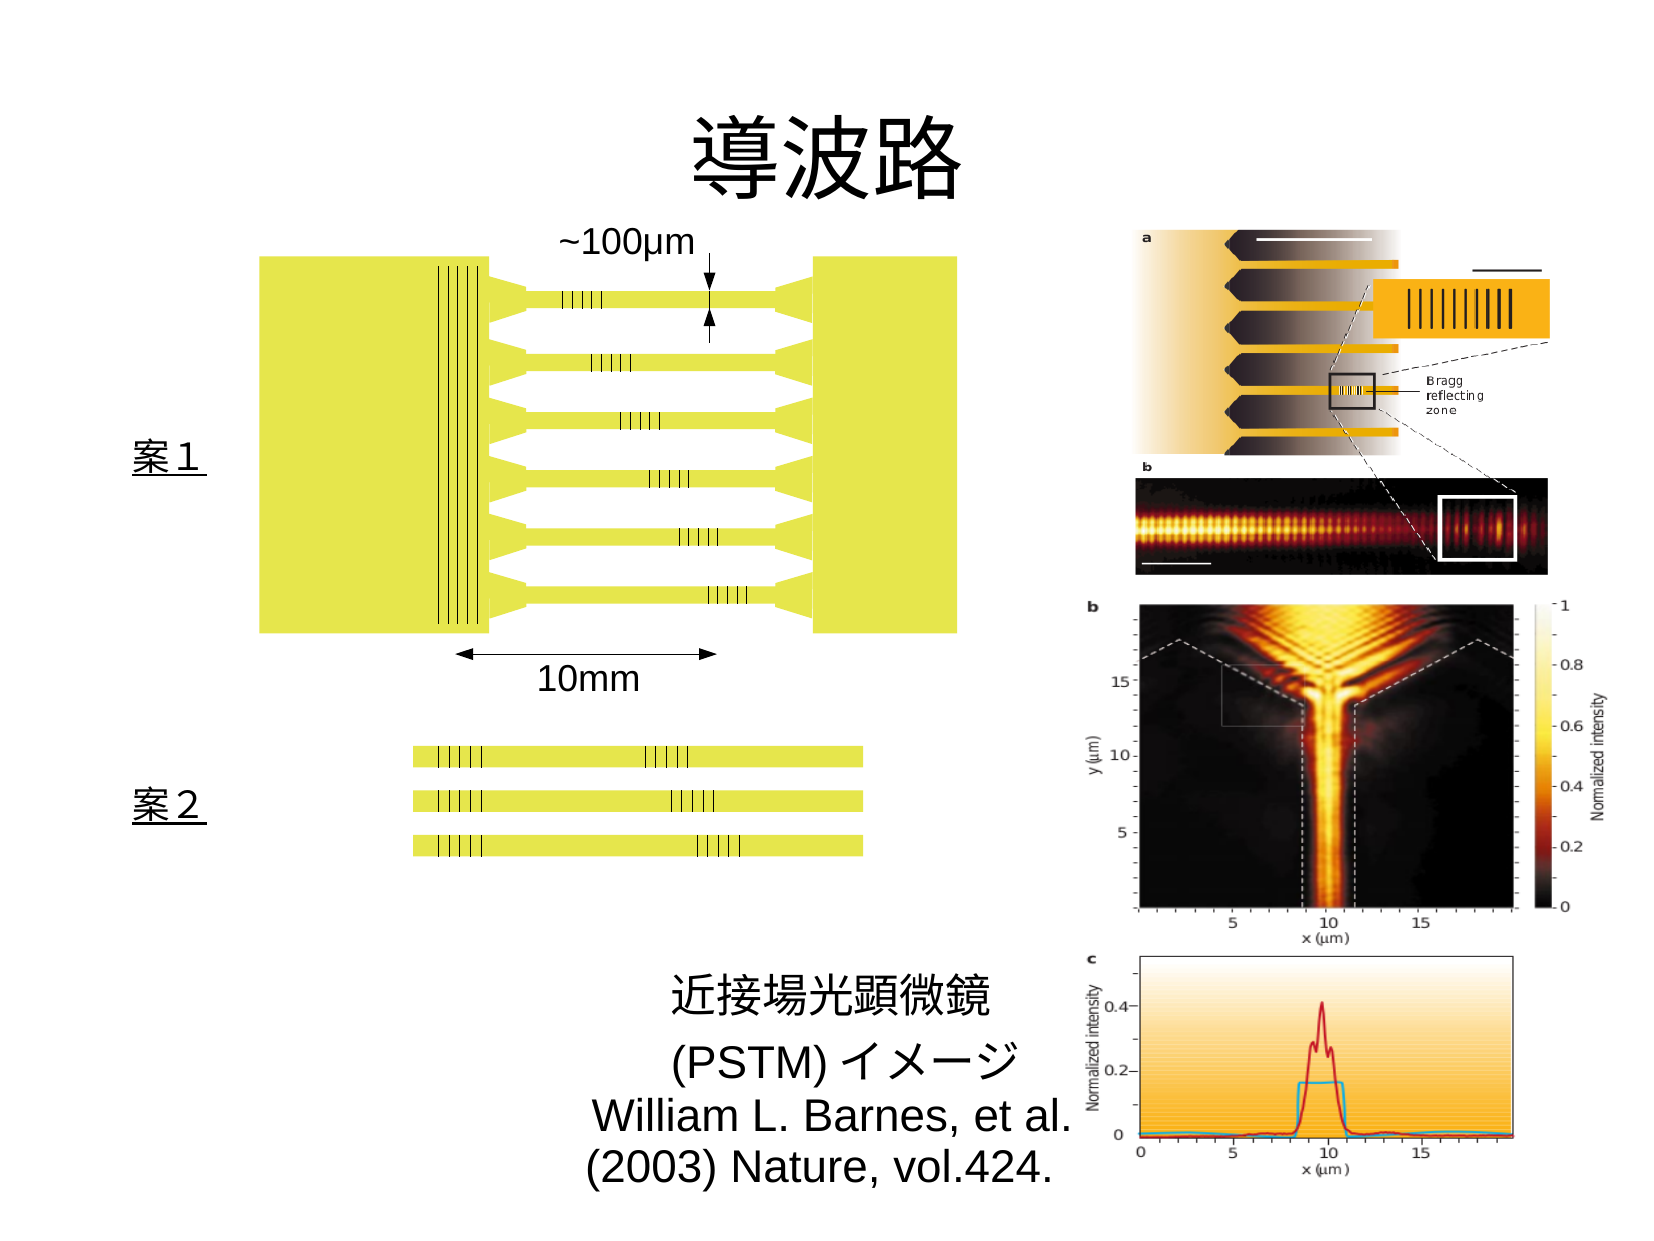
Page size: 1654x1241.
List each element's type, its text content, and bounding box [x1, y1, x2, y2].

text_box [672, 790, 681, 812]
text_box [728, 586, 737, 604]
text_box 案２ [123, 783, 216, 822]
text_box [621, 412, 630, 430]
text_box [650, 470, 659, 488]
text_box William L. Barnes, et al. (2003) Nature, vol.424. [510, 1095, 1156, 1187]
text_box [471, 790, 481, 812]
text_box [631, 412, 640, 430]
text_box [413, 745, 864, 768]
text_box 10mm [542, 659, 636, 698]
title 導波路 [82, 49, 1571, 257]
text_box [660, 470, 669, 488]
text_box [709, 586, 717, 604]
text_box [718, 586, 727, 604]
text_box 案１ [123, 435, 216, 474]
text_box [650, 412, 659, 430]
text_box [704, 790, 713, 812]
text_box [592, 291, 601, 309]
text_box [573, 291, 582, 309]
text_box [699, 528, 708, 546]
text_box [563, 291, 572, 309]
text_box [714, 790, 864, 812]
text_box [689, 528, 698, 546]
text_box ~100μm [574, 222, 680, 261]
text_box [680, 470, 688, 488]
text_box [641, 412, 649, 430]
text_box [738, 586, 746, 604]
text_box [602, 291, 709, 309]
text_box [413, 834, 864, 857]
text_box [259, 256, 958, 634]
text_box [670, 470, 679, 488]
text_box [693, 790, 703, 812]
text_box [682, 790, 692, 812]
text_box [583, 291, 591, 309]
text_box [709, 528, 717, 546]
text_box [680, 528, 688, 546]
picture [1065, 210, 1621, 1187]
list 近接場光顕微鏡(PSTM)イメージ [600, 878, 1096, 1095]
text_box [450, 790, 459, 812]
text_box [439, 790, 449, 812]
text_box [460, 790, 470, 812]
text_box [482, 790, 671, 812]
text_box [413, 790, 438, 812]
